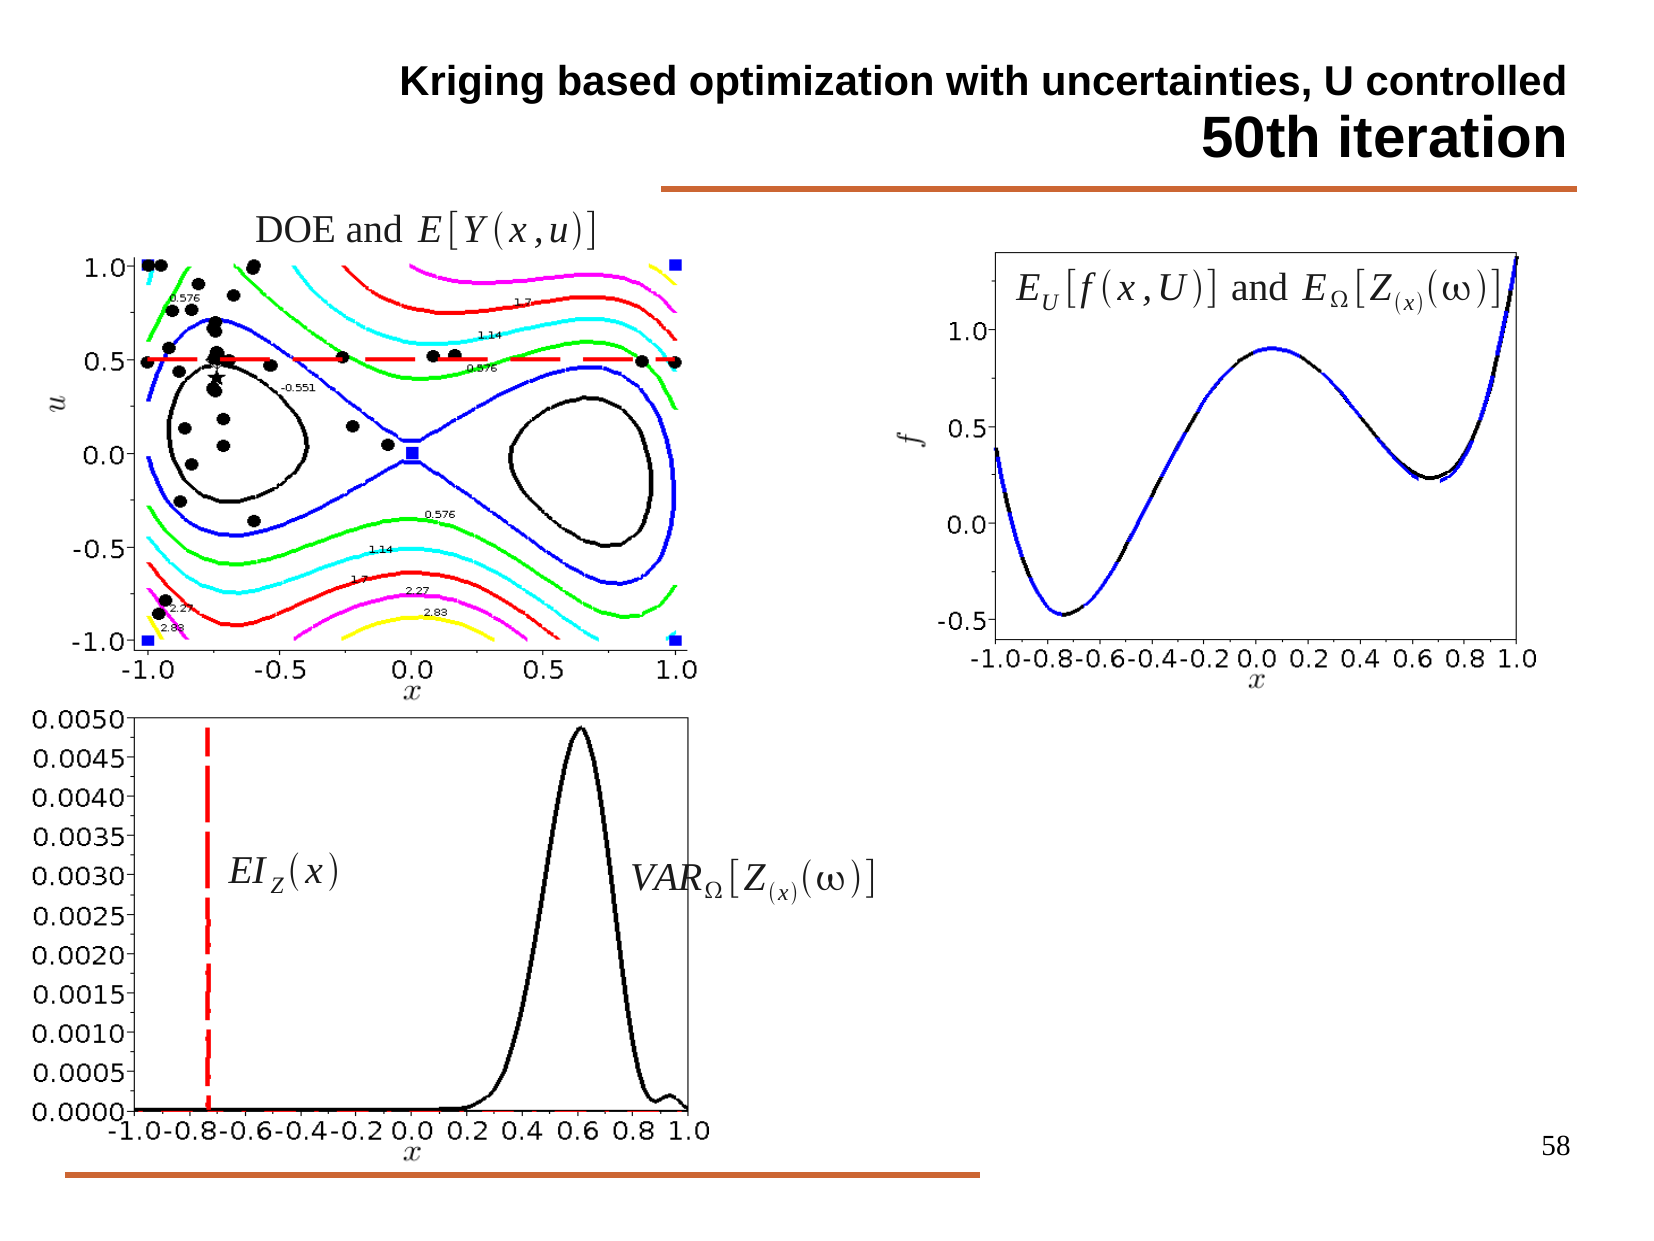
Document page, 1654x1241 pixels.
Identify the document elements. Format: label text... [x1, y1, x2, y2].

text_box Kriging based optimization with uncertainties, U controlled 50th iteration [165, 50, 1583, 178]
picture [885, 243, 1536, 709]
chart [620, 856, 885, 907]
chart [1003, 265, 1511, 316]
picture [17, 247, 709, 1182]
chart [235, 208, 606, 254]
chart [216, 848, 350, 898]
